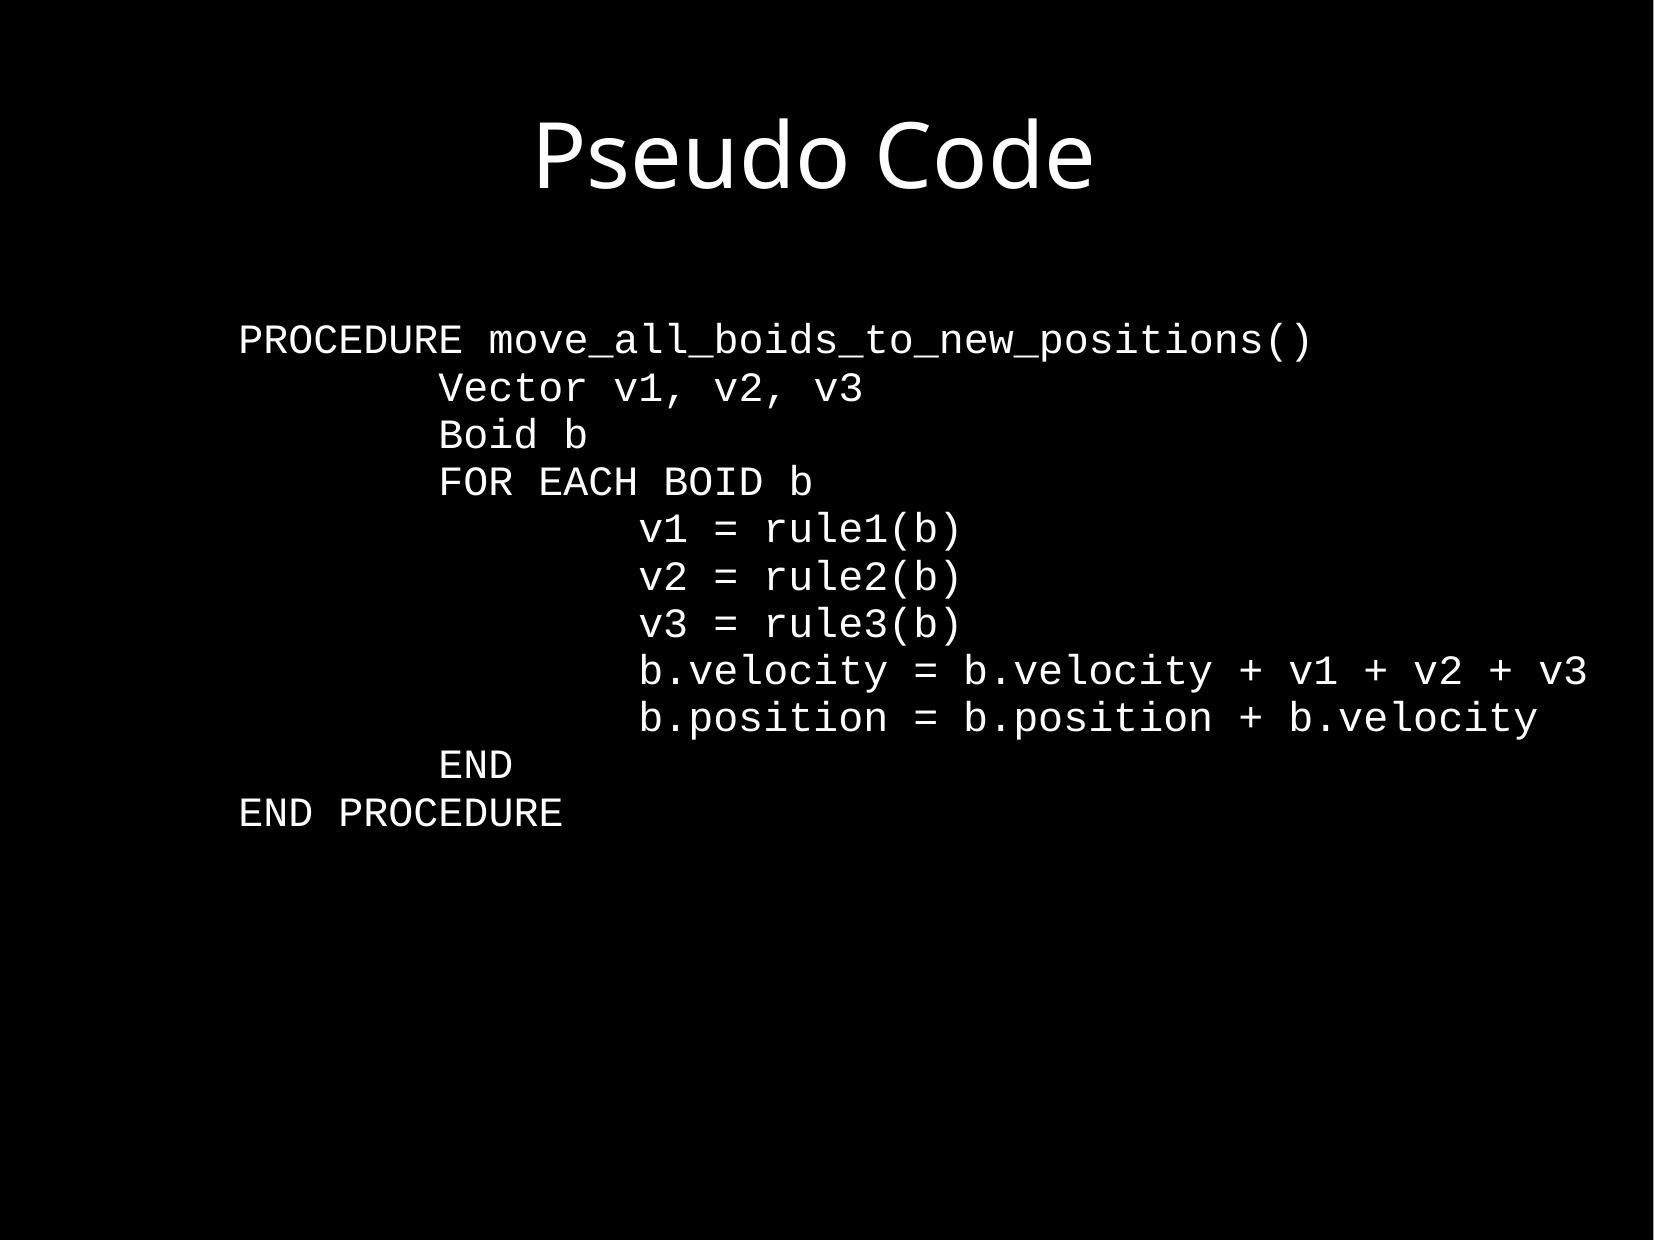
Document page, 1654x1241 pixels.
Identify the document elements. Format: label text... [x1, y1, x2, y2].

title Pseudo Code [82, 49, 1571, 257]
text_box PROCEDURE move_all_boids_to_new_positions() Vector v1, v2, v3 Boid b FOR EACH BOID b v1 = rule1(b) v2 = rule2(b) v3 = rule3(b) b.velocity = b.velocity + v1 + v2 + v3 b.position = b.position + b.velocity END END PROCEDURE [23, 311, 1654, 1241]
